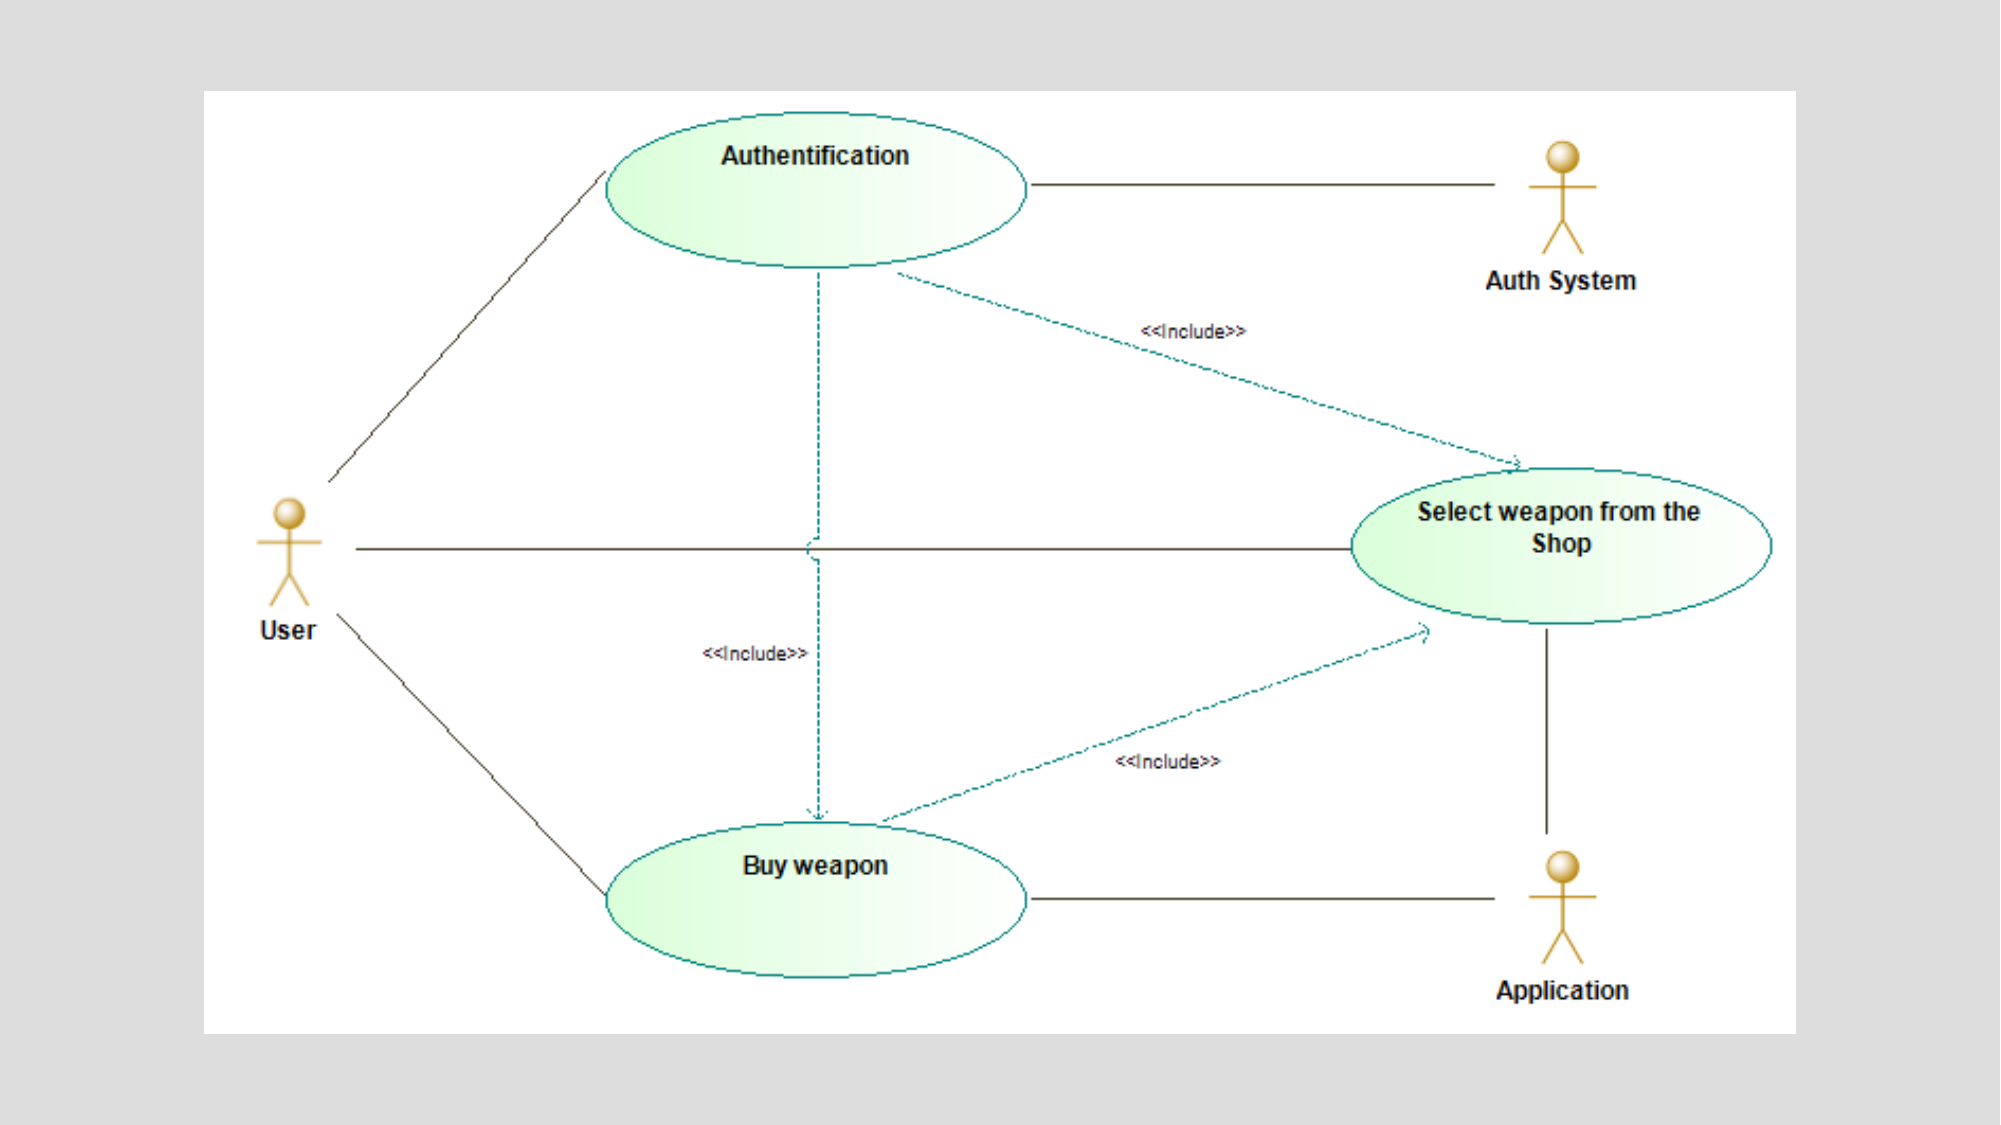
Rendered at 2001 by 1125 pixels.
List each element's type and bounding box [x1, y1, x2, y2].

picture [204, 91, 1796, 1034]
